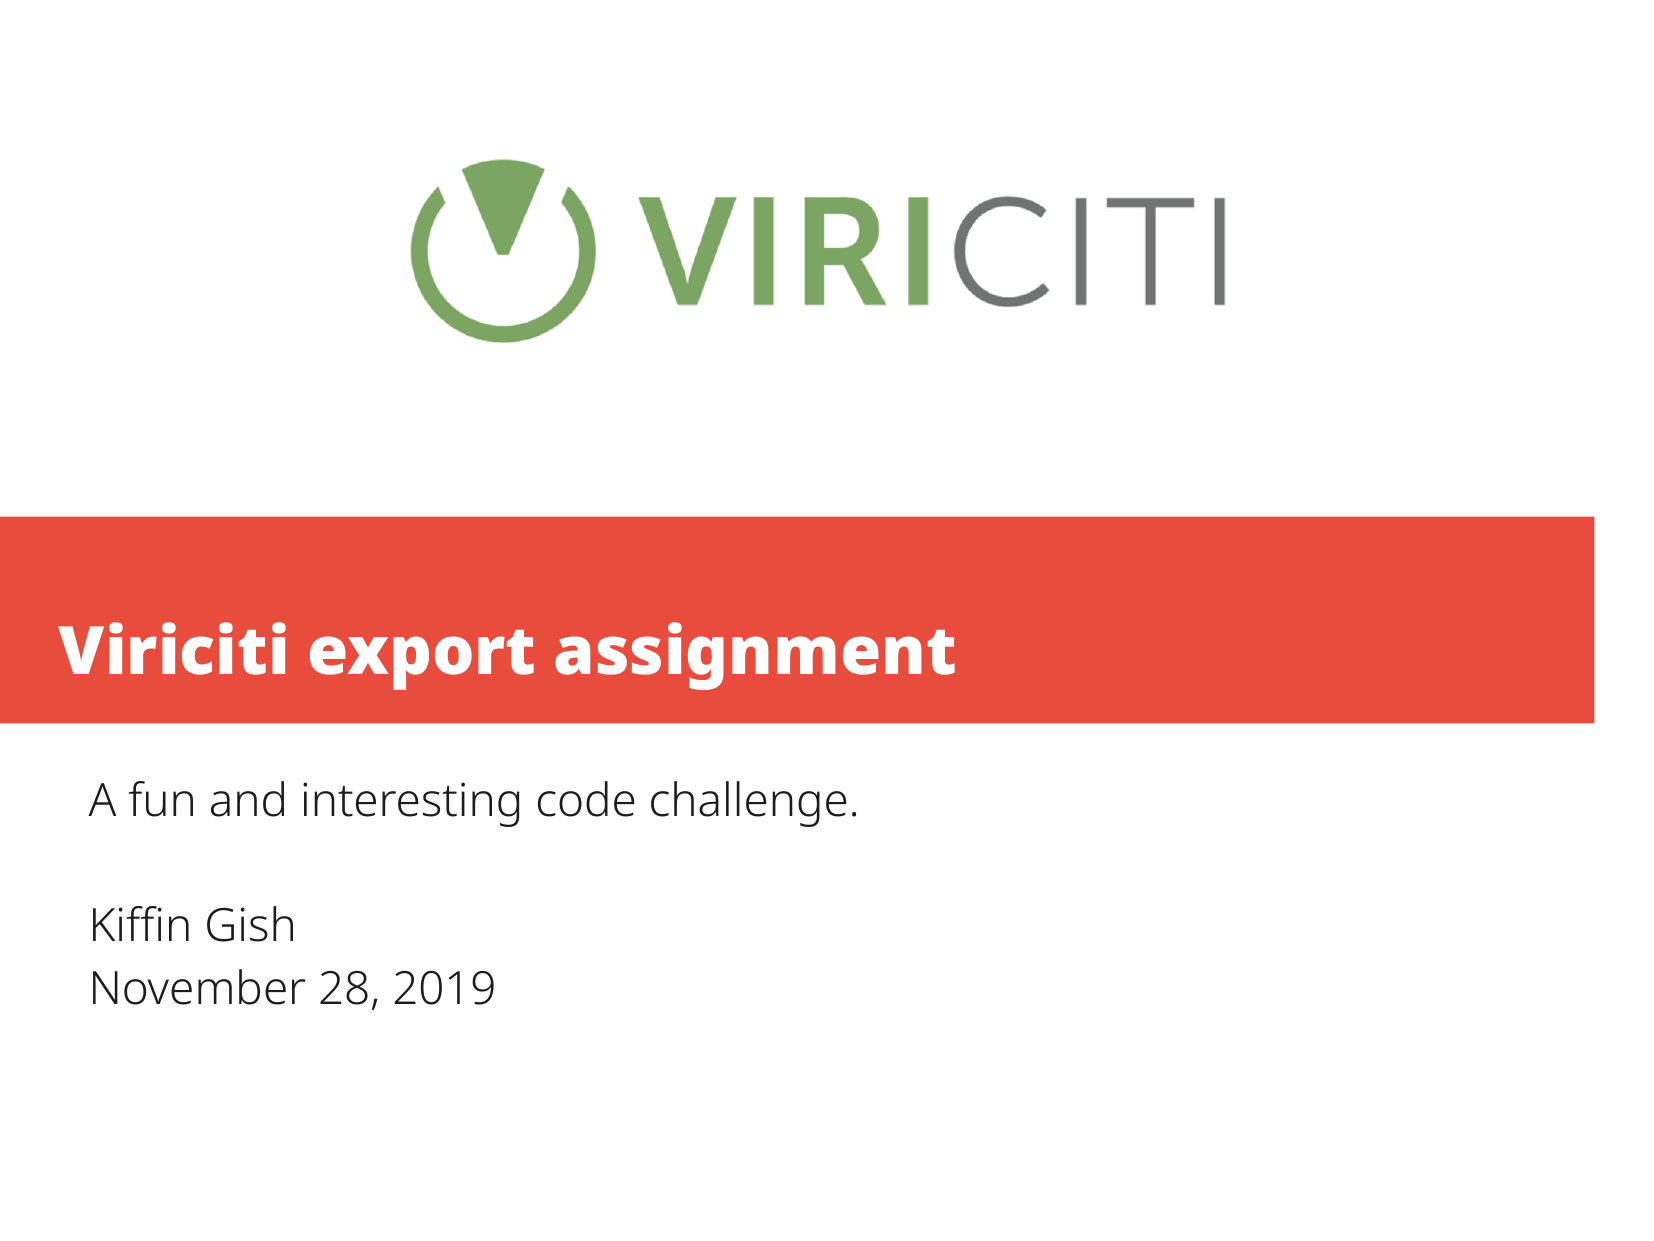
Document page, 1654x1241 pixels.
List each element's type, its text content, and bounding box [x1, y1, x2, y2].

title Viriciti export assignment [59, 546, 1595, 694]
subtitle A fun and interesting code challenge. Kiffin Gish November 28, 2019 [88, 767, 1595, 1182]
picture [369, 10, 1285, 491]
